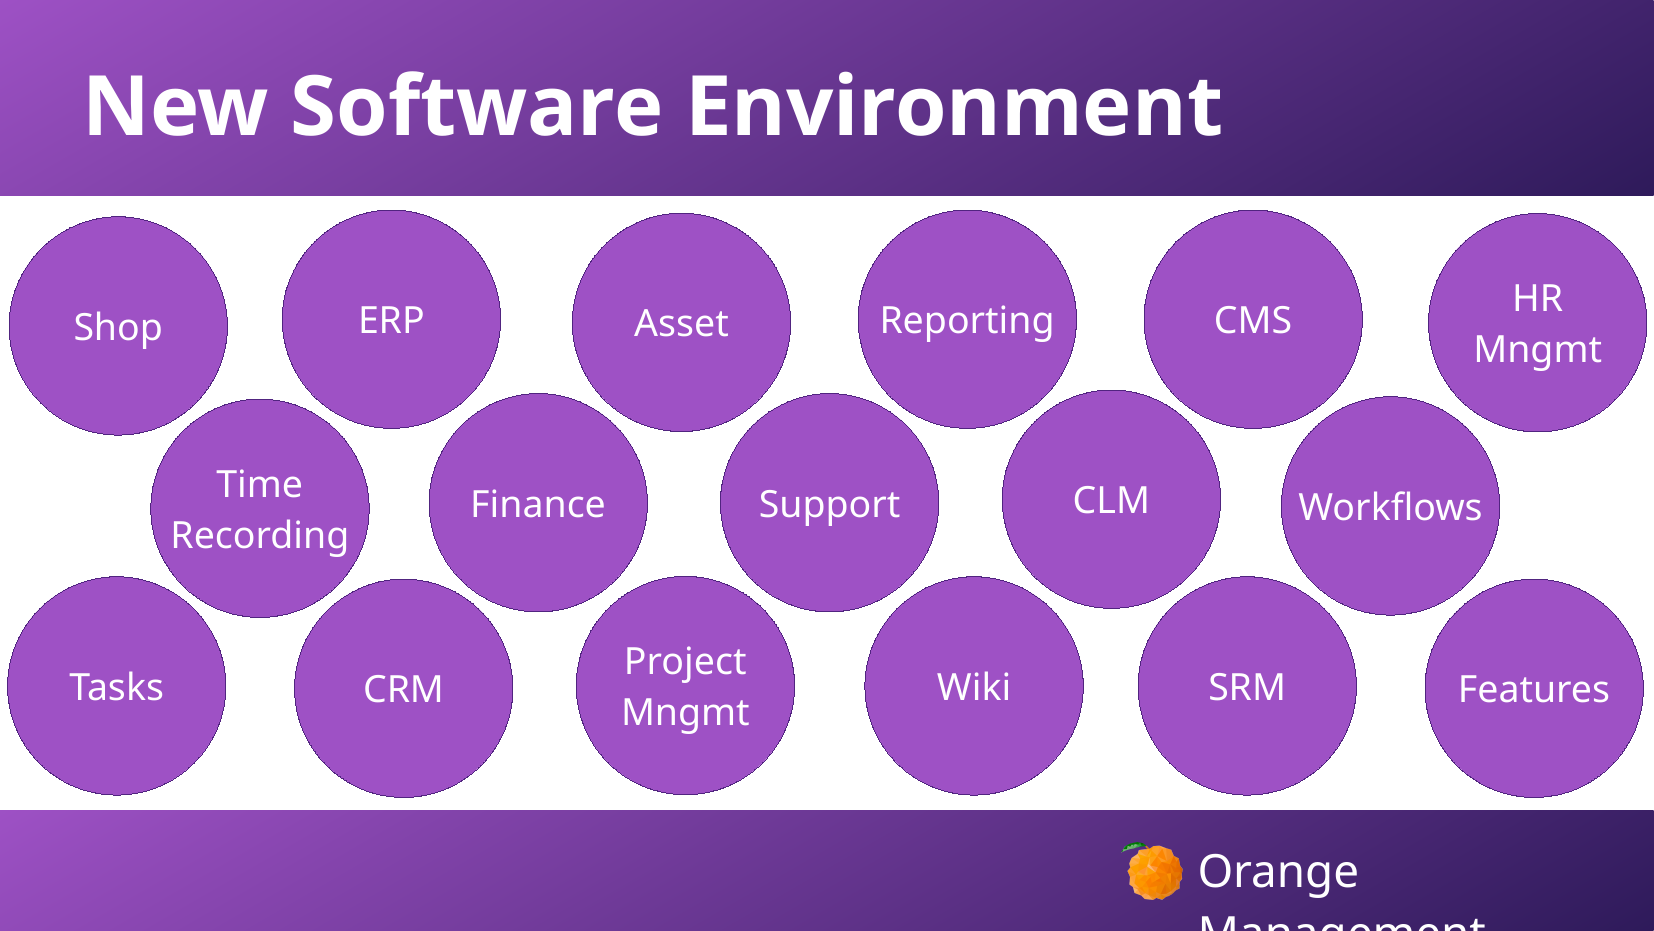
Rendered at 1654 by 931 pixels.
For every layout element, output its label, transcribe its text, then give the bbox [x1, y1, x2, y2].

text_box Tasks [7, 576, 226, 796]
picture [1121, 842, 1182, 901]
text_box [0, 810, 1654, 931]
text_box Support [720, 393, 939, 612]
text_box Reporting [858, 210, 1077, 429]
text_box Finance [429, 393, 648, 612]
text_box SRM [1138, 576, 1357, 796]
text_box Time Recording [150, 399, 370, 618]
text_box [1273, 927, 1284, 931]
text_box CLM [1002, 390, 1221, 609]
text_box [0, 0, 1654, 196]
text_box [1450, 927, 1461, 931]
text_box Features [1425, 579, 1644, 798]
text_box HR Mngmt [1428, 213, 1647, 432]
text_box CRM [294, 579, 513, 798]
text_box [1355, 927, 1366, 931]
text_box [1396, 927, 1407, 931]
text_box CMS [1144, 210, 1363, 429]
text_box Orange Management [1182, 830, 1648, 907]
text_box Asset [572, 213, 791, 432]
text_box Wiki [864, 576, 1084, 796]
text_box Project Mngmt [576, 576, 795, 795]
text_box [1381, 927, 1391, 931]
text_box [1326, 927, 1337, 931]
text_box [1205, 921, 1209, 931]
text_box [1423, 927, 1434, 931]
text_box Shop [9, 216, 228, 436]
text_box ERP [282, 210, 501, 429]
text_box Workflows [1281, 396, 1500, 616]
title New Software Environment [82, 25, 1571, 181]
